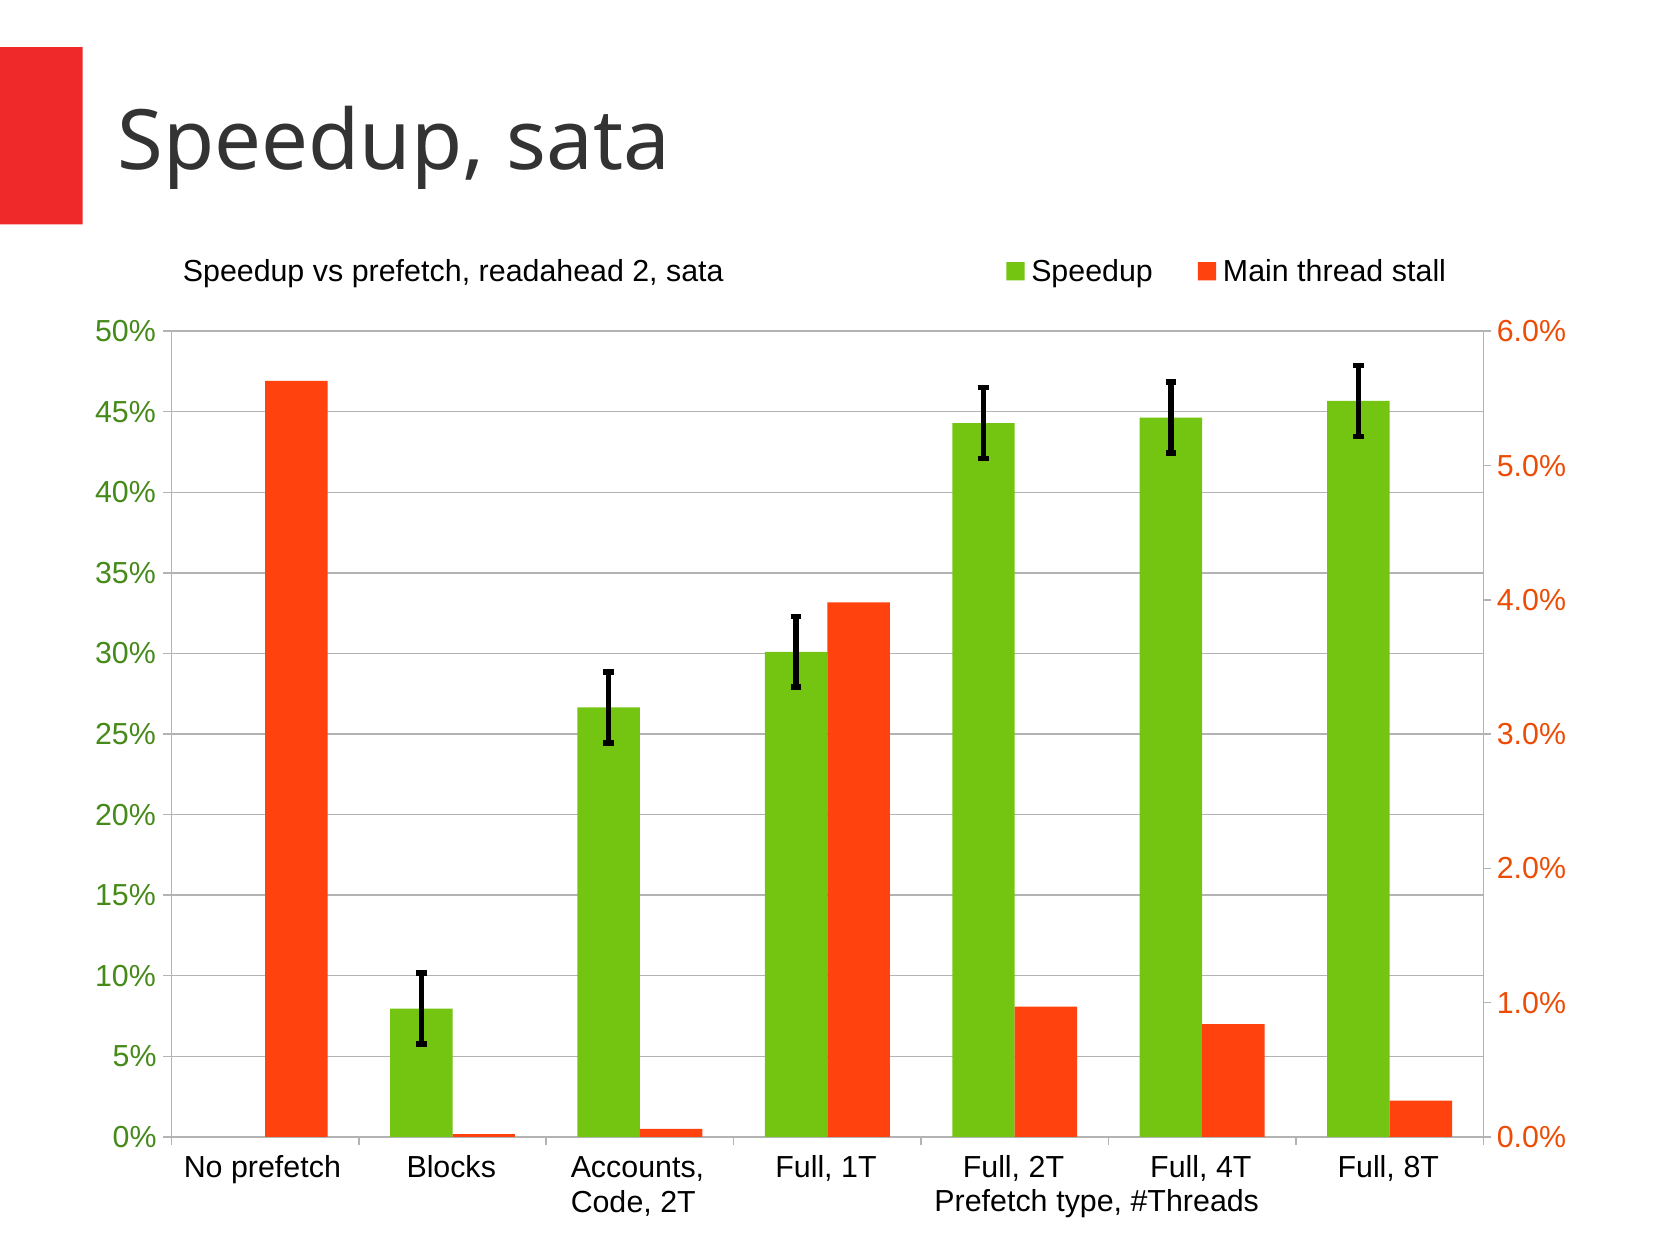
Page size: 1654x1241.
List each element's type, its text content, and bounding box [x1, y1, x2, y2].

title Speedup, sata [117, 29, 1571, 245]
picture [82, 215, 1595, 1227]
